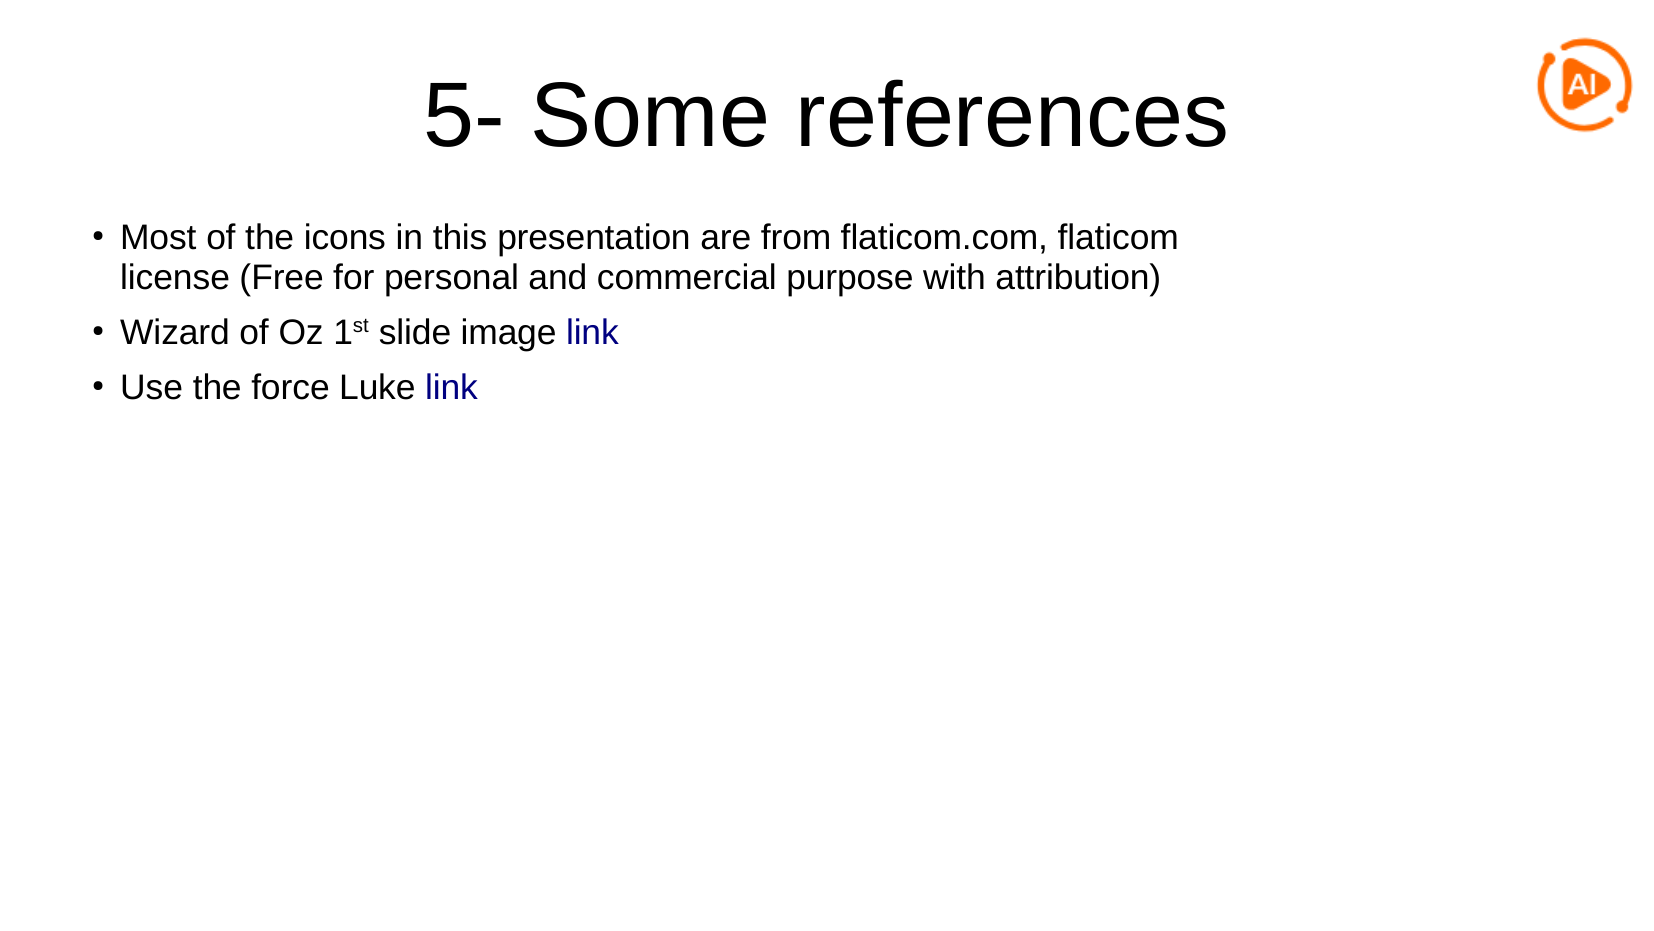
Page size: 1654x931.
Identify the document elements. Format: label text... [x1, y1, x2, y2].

list Most of the icons in this presentation are from flaticom.com, flaticom license (Free for personal and commercial purpose with attribution) Wizard of Oz 1st slide image link Use the force Luke link [82, 217, 1182, 414]
picture [1535, 27, 1641, 148]
title 5- Some references [82, 37, 1571, 193]
